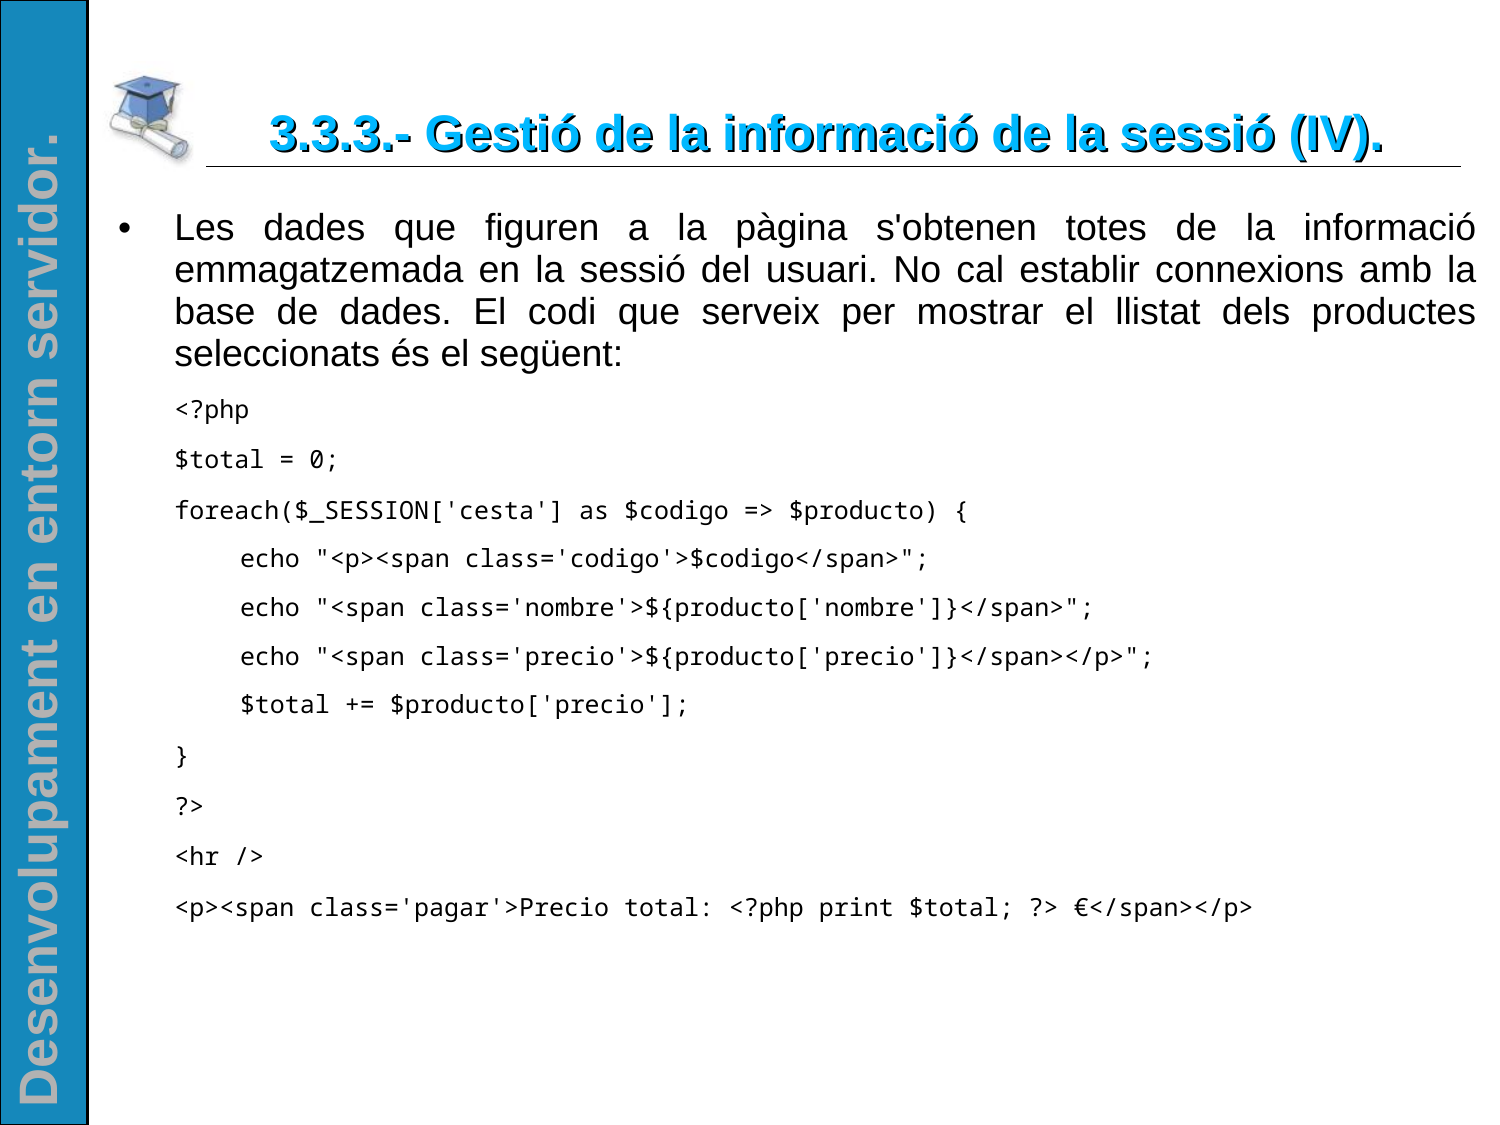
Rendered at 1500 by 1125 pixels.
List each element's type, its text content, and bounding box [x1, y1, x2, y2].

list Les dades que figuren a la pàgina s'obtenen totes de la informació emmagatzemada en la sessió del usuari. No cal establir connexions amb la base de dades. El codi que serveix per mostrar el llistat dels productes seleccionats és el següent: <?php $total = 0; foreach($_SESSION['cesta'] as $codigo => $producto) { echo "<p><span class='codigo'>$codigo</span>"; echo "<span class='nombre'>${producto['nombre']}</span>"; echo "<span class='precio'>${producto['precio']}</span></p>"; $total += $producto['precio']; } ?> <hr /> <p><span class='pagar'>Precio total: <?php print $total; ?> €</span></p> [118, 206, 1477, 1093]
title 3.3.3.- Gestió de la informació de la sessió (IV). [206, 88, 1447, 178]
picture [93, 61, 206, 174]
